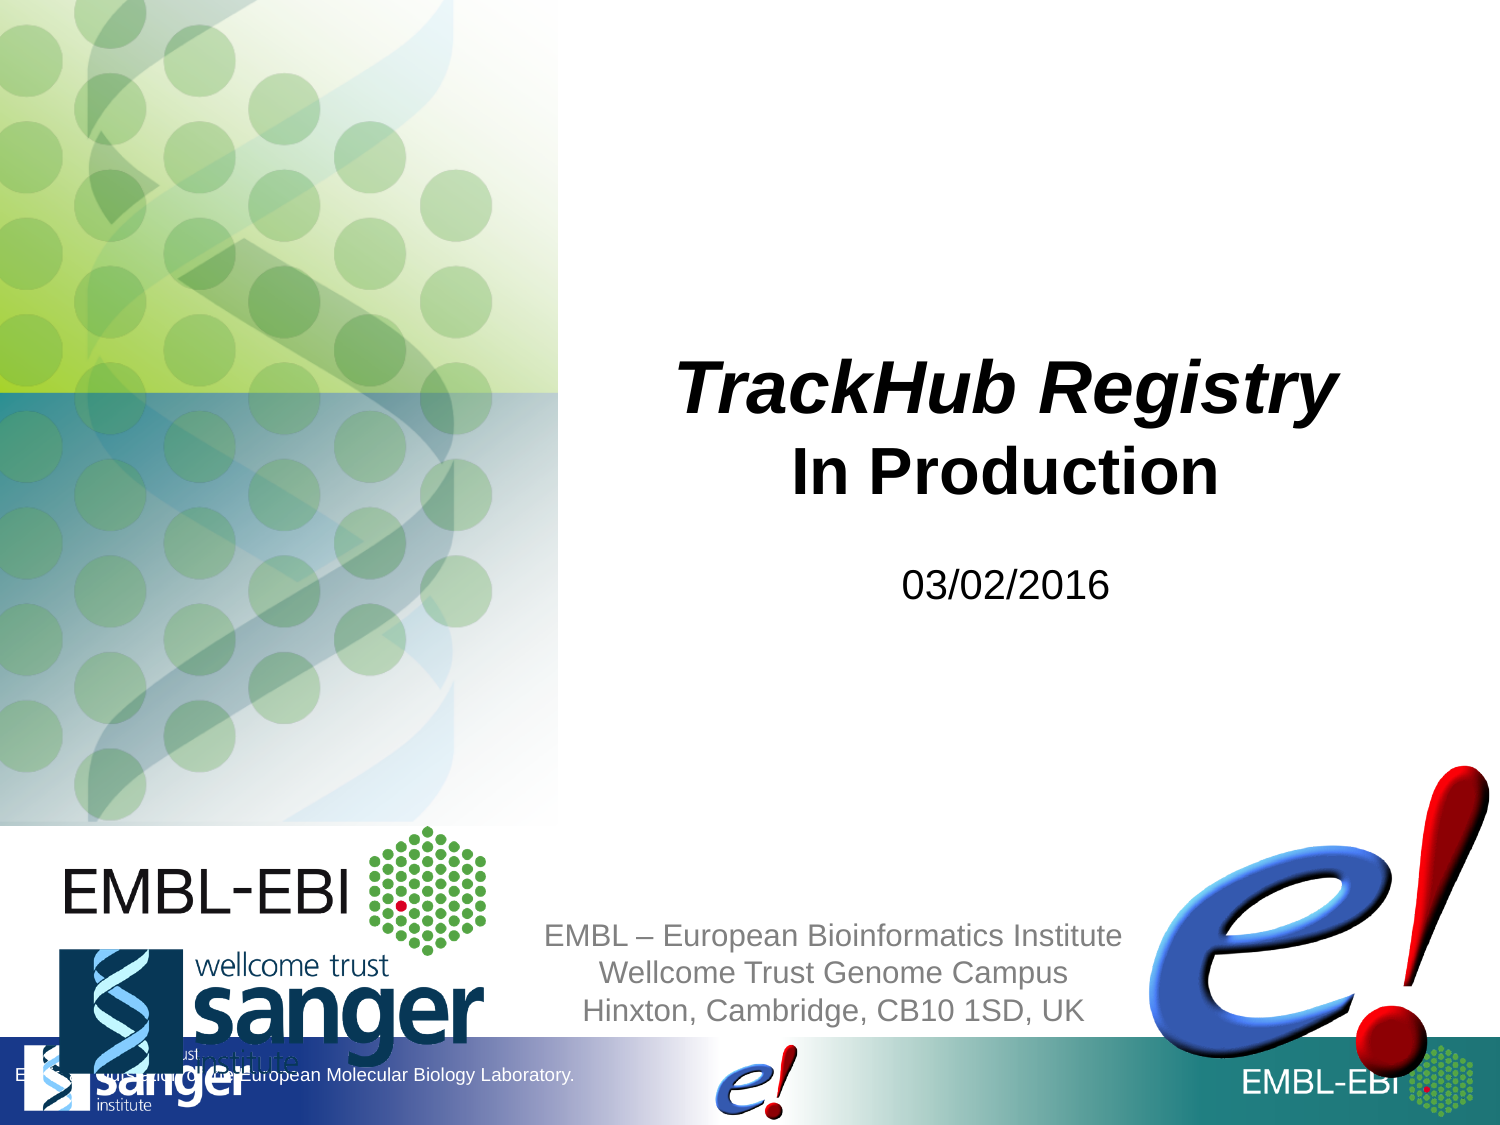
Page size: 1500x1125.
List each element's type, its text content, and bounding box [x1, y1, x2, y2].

text_box EMBL – European Bioinformatics Institute Wellcome Trust Genome Campus Hinxton, Cambridge, CB10 1SD, UK [452, 811, 1216, 1125]
picture [1137, 756, 1500, 1125]
text_box TrackHub Registry In Production 03/02/2016 [575, 330, 1438, 643]
picture [0, 0, 558, 1125]
